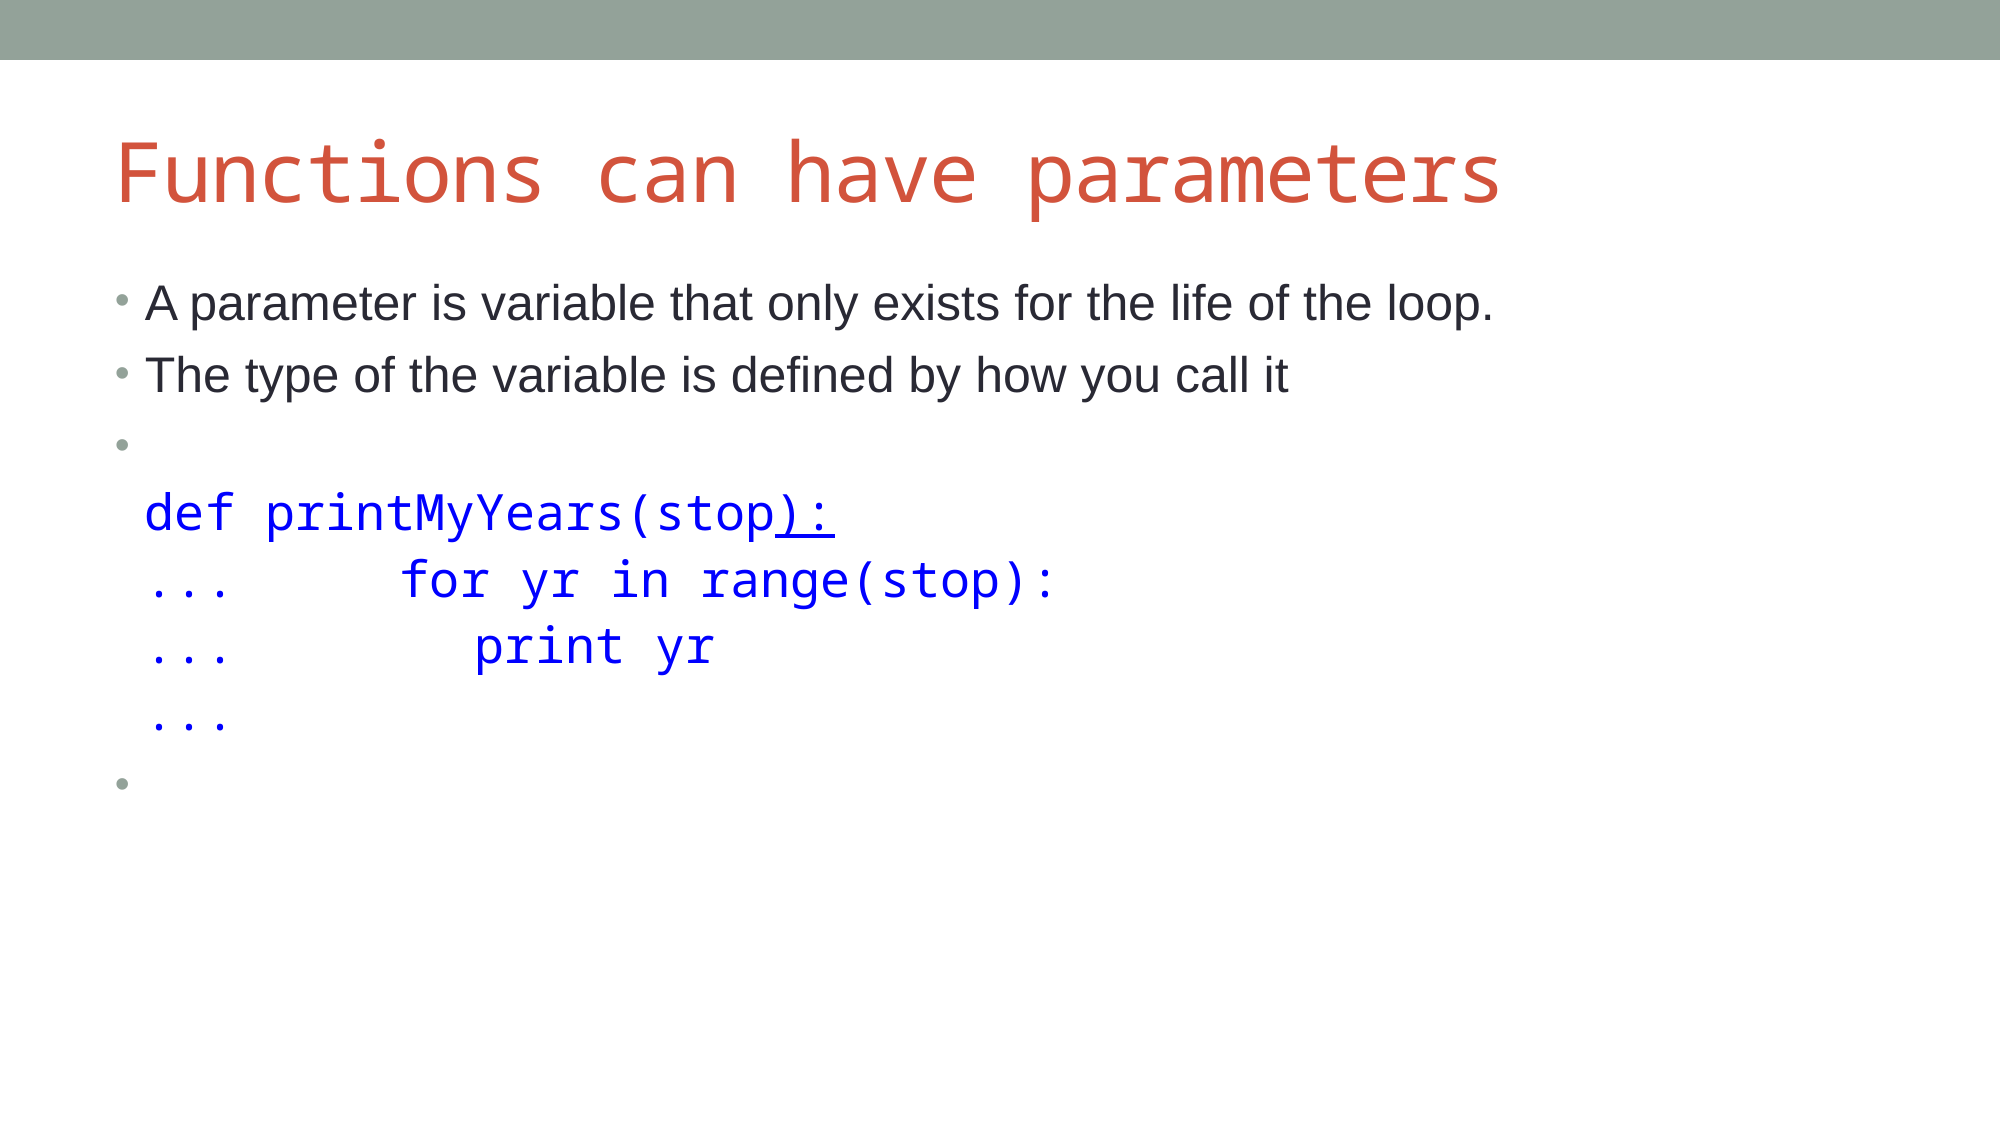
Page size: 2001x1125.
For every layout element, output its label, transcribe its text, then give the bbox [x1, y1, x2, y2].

title Functions can have parameters [99, 87, 1900, 251]
list A parameter is variable that only exists for the life of the loop. The type of the variable is defined by how you call it def printMyYears(stop): ... for yr in range(stop): ... print yr ... [99, 262, 1900, 1063]
